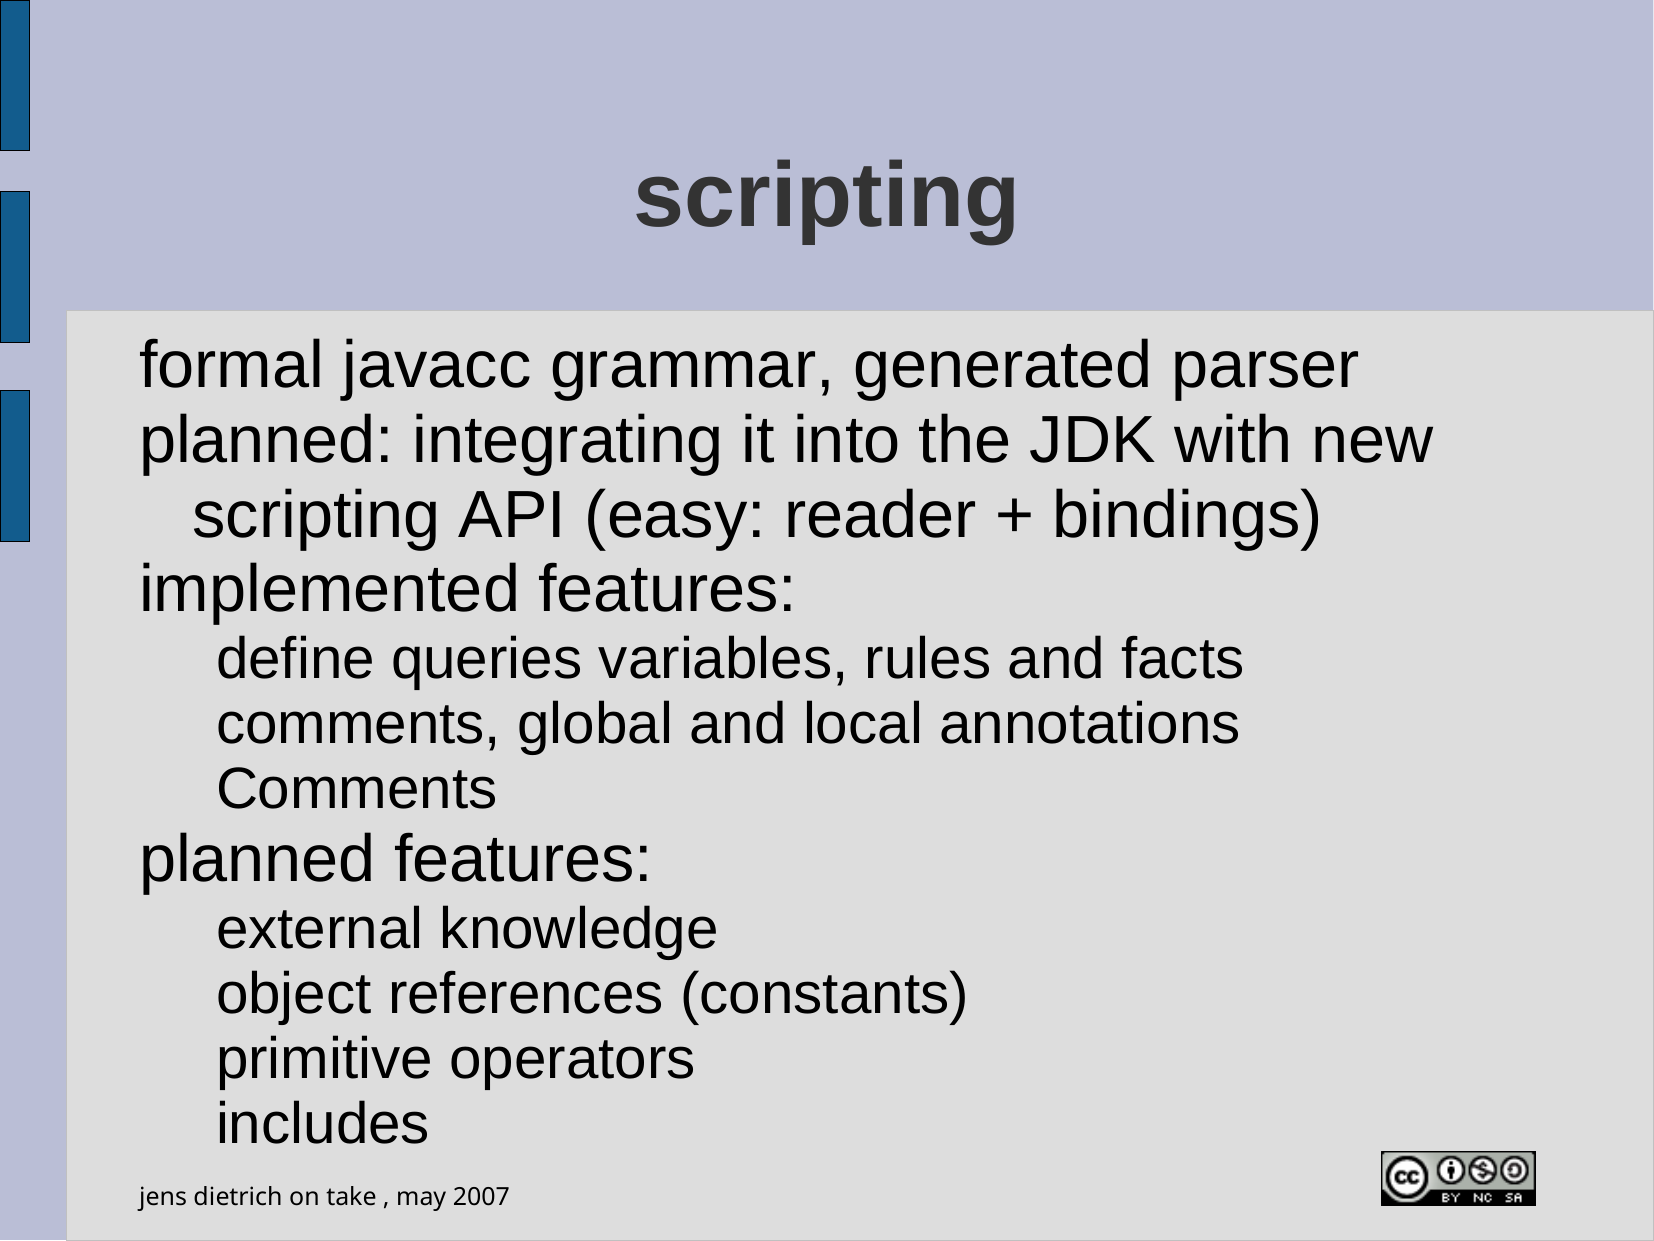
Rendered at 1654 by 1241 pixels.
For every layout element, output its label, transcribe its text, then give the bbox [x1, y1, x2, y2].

title scripting [121, 91, 1534, 299]
list formal javacc grammar, generated parser planned: integrating it into the JDK with new scripting API (easy: reader + bindings) implemented features: define queries variables, rules and facts comments, global and local annotations Comments planned features: external knowledge object references (constants) primitive operators includes [121, 327, 1534, 1155]
picture [1381, 1151, 1536, 1206]
